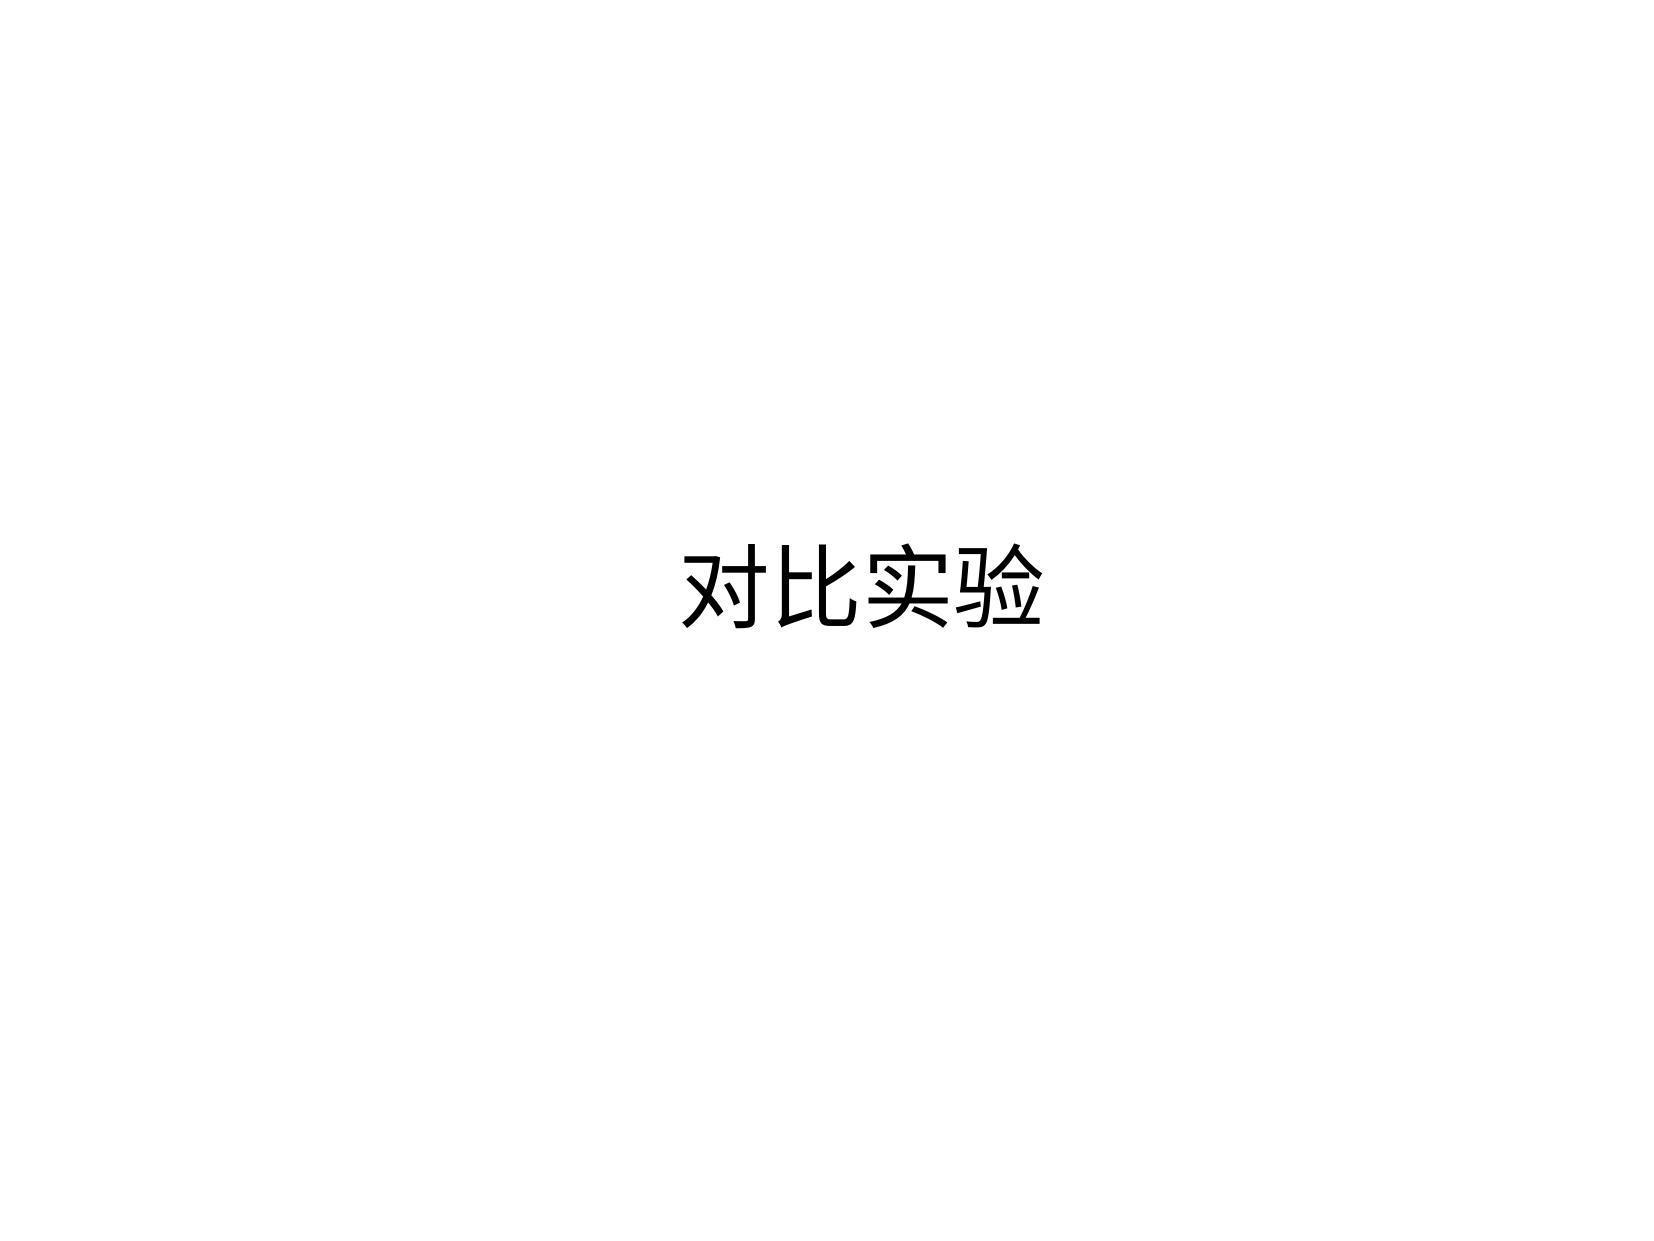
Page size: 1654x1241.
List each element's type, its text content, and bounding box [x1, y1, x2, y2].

title 对比实验 [118, 477, 1607, 686]
